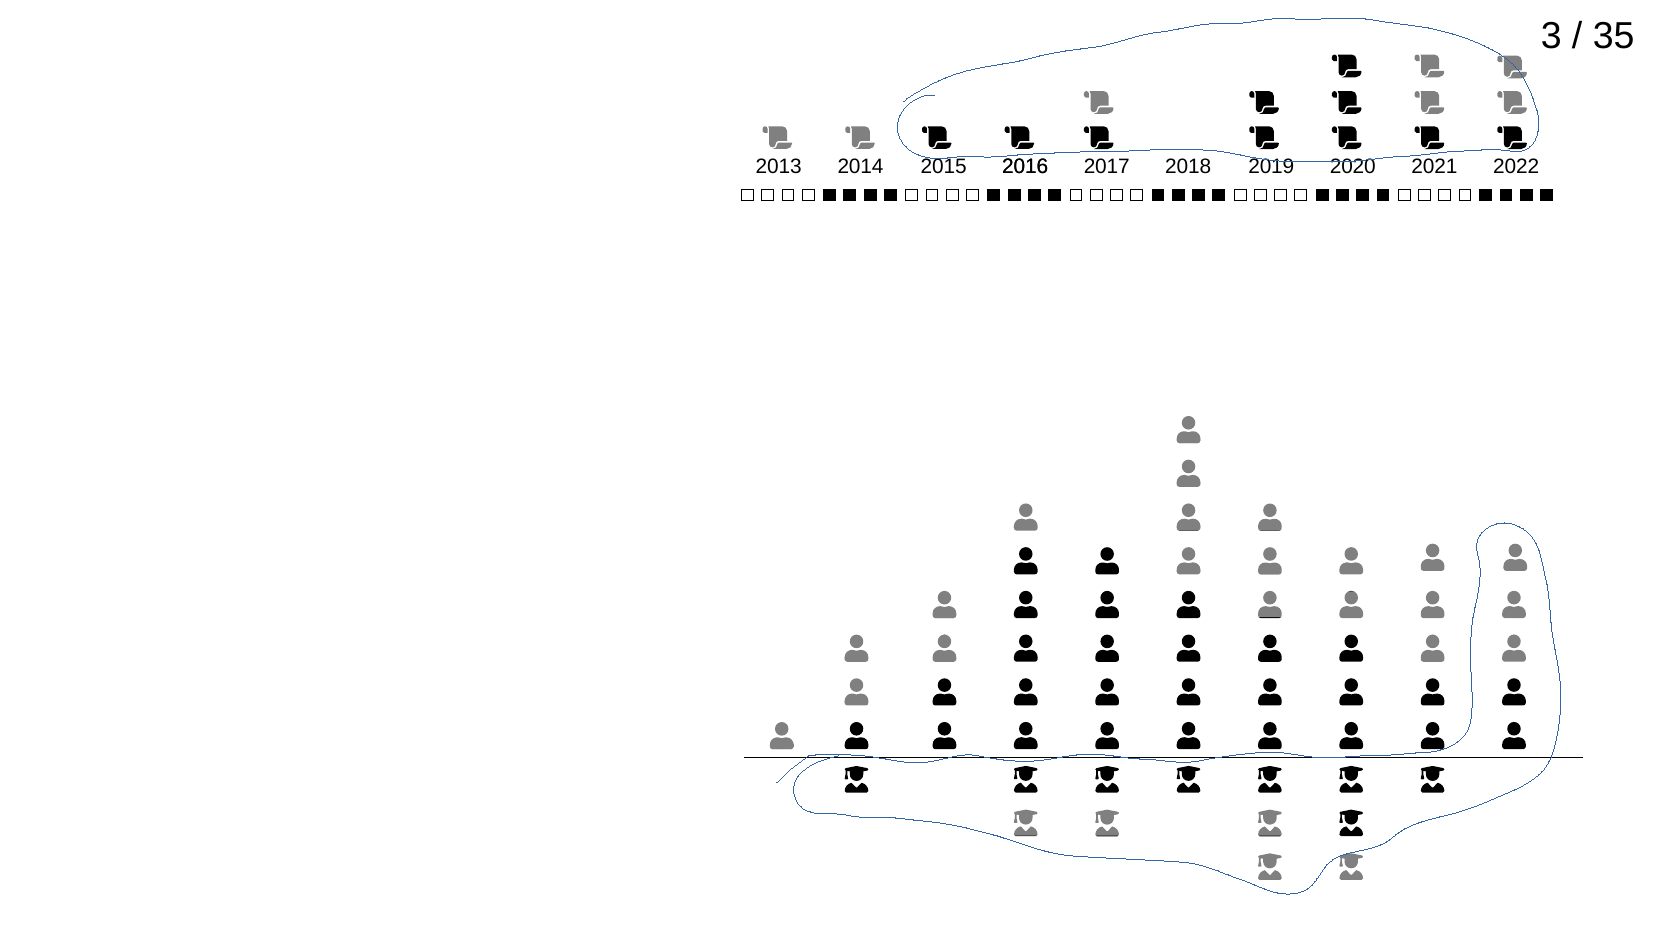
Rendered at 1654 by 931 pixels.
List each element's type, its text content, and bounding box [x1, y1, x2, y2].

text_box [1418, 189, 1431, 201]
picture [1013, 765, 1038, 793]
text_box [1520, 189, 1533, 201]
text_box 2013 [740, 147, 817, 186]
picture [1414, 124, 1445, 151]
text_box [1338, 852, 1365, 882]
picture [1502, 721, 1526, 750]
picture [1339, 765, 1364, 793]
picture [1013, 634, 1038, 662]
picture [1258, 678, 1282, 706]
text_box [1257, 588, 1284, 618]
picture [1249, 124, 1279, 151]
text_box [1540, 189, 1553, 201]
text_box 2014 [822, 147, 899, 186]
picture [1095, 678, 1119, 706]
text_box [1172, 189, 1185, 201]
text_box [931, 589, 958, 619]
text_box [931, 634, 958, 664]
text_box [1174, 501, 1201, 531]
text_box 2017 [1068, 147, 1145, 186]
text_box 2018 [1150, 147, 1227, 186]
picture [1420, 766, 1445, 793]
picture [1013, 547, 1038, 575]
picture [1095, 547, 1119, 575]
text_box [1438, 189, 1451, 201]
text_box [1152, 189, 1164, 201]
text_box [1257, 501, 1284, 531]
picture [1420, 722, 1445, 750]
text_box [767, 720, 794, 750]
picture [1095, 634, 1119, 662]
text_box [843, 189, 856, 201]
text_box [1479, 189, 1492, 201]
text_box [1501, 634, 1528, 663]
text_box [1013, 503, 1040, 532]
text_box [1338, 547, 1365, 576]
picture [1013, 721, 1038, 750]
picture [1339, 678, 1364, 706]
picture [1331, 89, 1362, 116]
text_box [1420, 634, 1446, 663]
picture [932, 678, 957, 706]
text_box [823, 189, 836, 201]
text_box [1013, 806, 1040, 836]
picture [1258, 766, 1282, 793]
text_box [1459, 189, 1471, 201]
picture [1004, 124, 1035, 147]
picture [1497, 124, 1527, 151]
text_box <number> / 35 [1375, 0, 1654, 71]
text_box 2016 [987, 147, 1064, 186]
picture [1013, 678, 1038, 706]
picture [1339, 634, 1364, 662]
text_box [782, 189, 794, 201]
text_box [1257, 806, 1284, 836]
text_box [844, 118, 876, 155]
text_box [844, 633, 871, 663]
picture [1249, 89, 1279, 116]
text_box [1413, 83, 1446, 119]
picture [844, 766, 869, 793]
picture [1095, 590, 1119, 619]
text_box [1356, 189, 1369, 201]
text_box [761, 118, 794, 155]
text_box [1093, 806, 1120, 836]
text_box [1316, 189, 1329, 201]
text_box [1501, 590, 1528, 619]
text_box [946, 189, 959, 201]
text_box [1500, 189, 1512, 201]
text_box [1420, 542, 1446, 572]
text_box [1234, 189, 1247, 201]
text_box [1090, 189, 1103, 201]
text_box [741, 189, 754, 201]
text_box [1257, 545, 1284, 575]
picture [1258, 722, 1282, 750]
picture [1339, 809, 1364, 837]
text_box [1070, 189, 1082, 201]
text_box [1110, 189, 1123, 201]
text_box [1398, 189, 1411, 201]
picture [1258, 634, 1282, 662]
text_box [1274, 189, 1287, 201]
picture [1176, 634, 1201, 662]
picture [844, 722, 869, 750]
text_box 2020 [1315, 147, 1391, 186]
text_box [1174, 546, 1201, 576]
picture [1420, 678, 1445, 706]
text_box [1192, 189, 1205, 201]
picture [1339, 721, 1364, 750]
text_box [1338, 591, 1365, 621]
text_box [1028, 189, 1041, 201]
text_box [905, 189, 918, 201]
text_box [1336, 189, 1349, 201]
text_box 2022 [1478, 147, 1555, 186]
text_box [1130, 189, 1143, 201]
picture [1083, 124, 1114, 151]
text_box [1496, 47, 1529, 119]
text_box [1254, 189, 1267, 201]
picture [1331, 124, 1362, 151]
text_box [1008, 189, 1021, 201]
text_box 2019 [1233, 147, 1310, 186]
picture [1095, 766, 1119, 793]
picture [1095, 722, 1119, 750]
text_box [1377, 189, 1389, 201]
picture [1176, 721, 1201, 750]
text_box [844, 677, 871, 707]
picture [1176, 590, 1201, 619]
text_box [1257, 851, 1284, 880]
text_box [966, 189, 979, 201]
picture [1013, 590, 1038, 619]
picture [1176, 678, 1201, 706]
text_box [926, 189, 938, 201]
text_box [987, 189, 1000, 201]
text_box [761, 189, 774, 201]
text_box [1294, 189, 1307, 201]
text_box 2021 [1396, 147, 1473, 186]
text_box [1212, 189, 1225, 201]
picture [1502, 678, 1526, 706]
picture [1331, 52, 1362, 79]
text_box [802, 189, 815, 201]
text_box [884, 189, 897, 201]
text_box [864, 189, 877, 201]
picture [922, 124, 952, 151]
text_box [1502, 542, 1529, 572]
text_box [1174, 458, 1201, 488]
text_box [1048, 189, 1061, 201]
picture [932, 722, 957, 750]
text_box [1083, 83, 1115, 119]
text_box [1420, 590, 1446, 619]
text_box 2015 [905, 147, 982, 186]
picture [1176, 765, 1201, 793]
text_box [1413, 46, 1446, 82]
text_box [1174, 414, 1201, 444]
